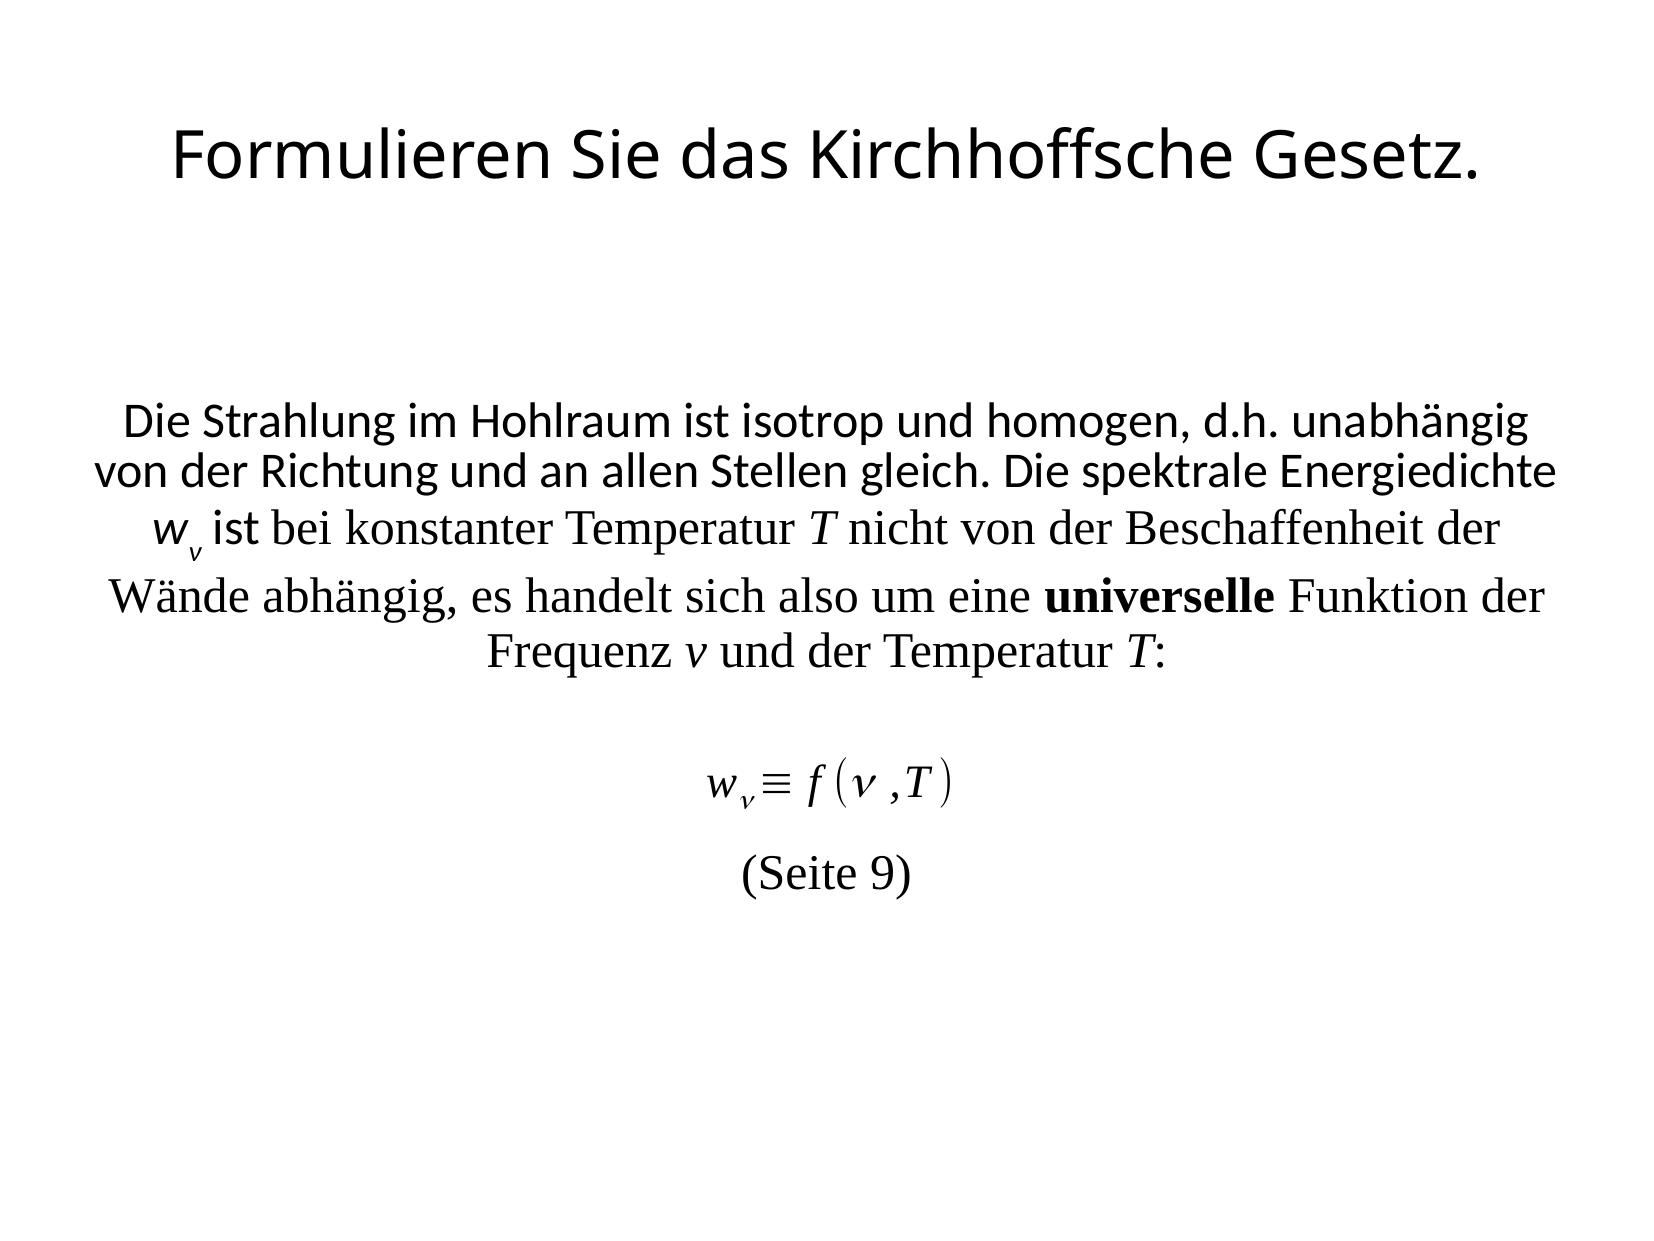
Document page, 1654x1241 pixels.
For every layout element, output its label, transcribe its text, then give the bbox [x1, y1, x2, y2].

chart [694, 756, 966, 811]
subtitle Die Strahlung im Hohlraum ist isotrop und homogen, d.h. unabhängig von der Richtung und an allen Stellen gleich. Die spektrale Energiedichte wν ist bei konstanter Temperatur T nicht von der Beschaffenheit der Wände abhängig, es handelt sich also um eine universelle Funktion der Frequenz ν und der Temperatur T: (Seite 9) [82, 290, 1571, 1010]
title Formulieren Sie das Kirchhoffsche Gesetz. [82, 49, 1571, 257]
